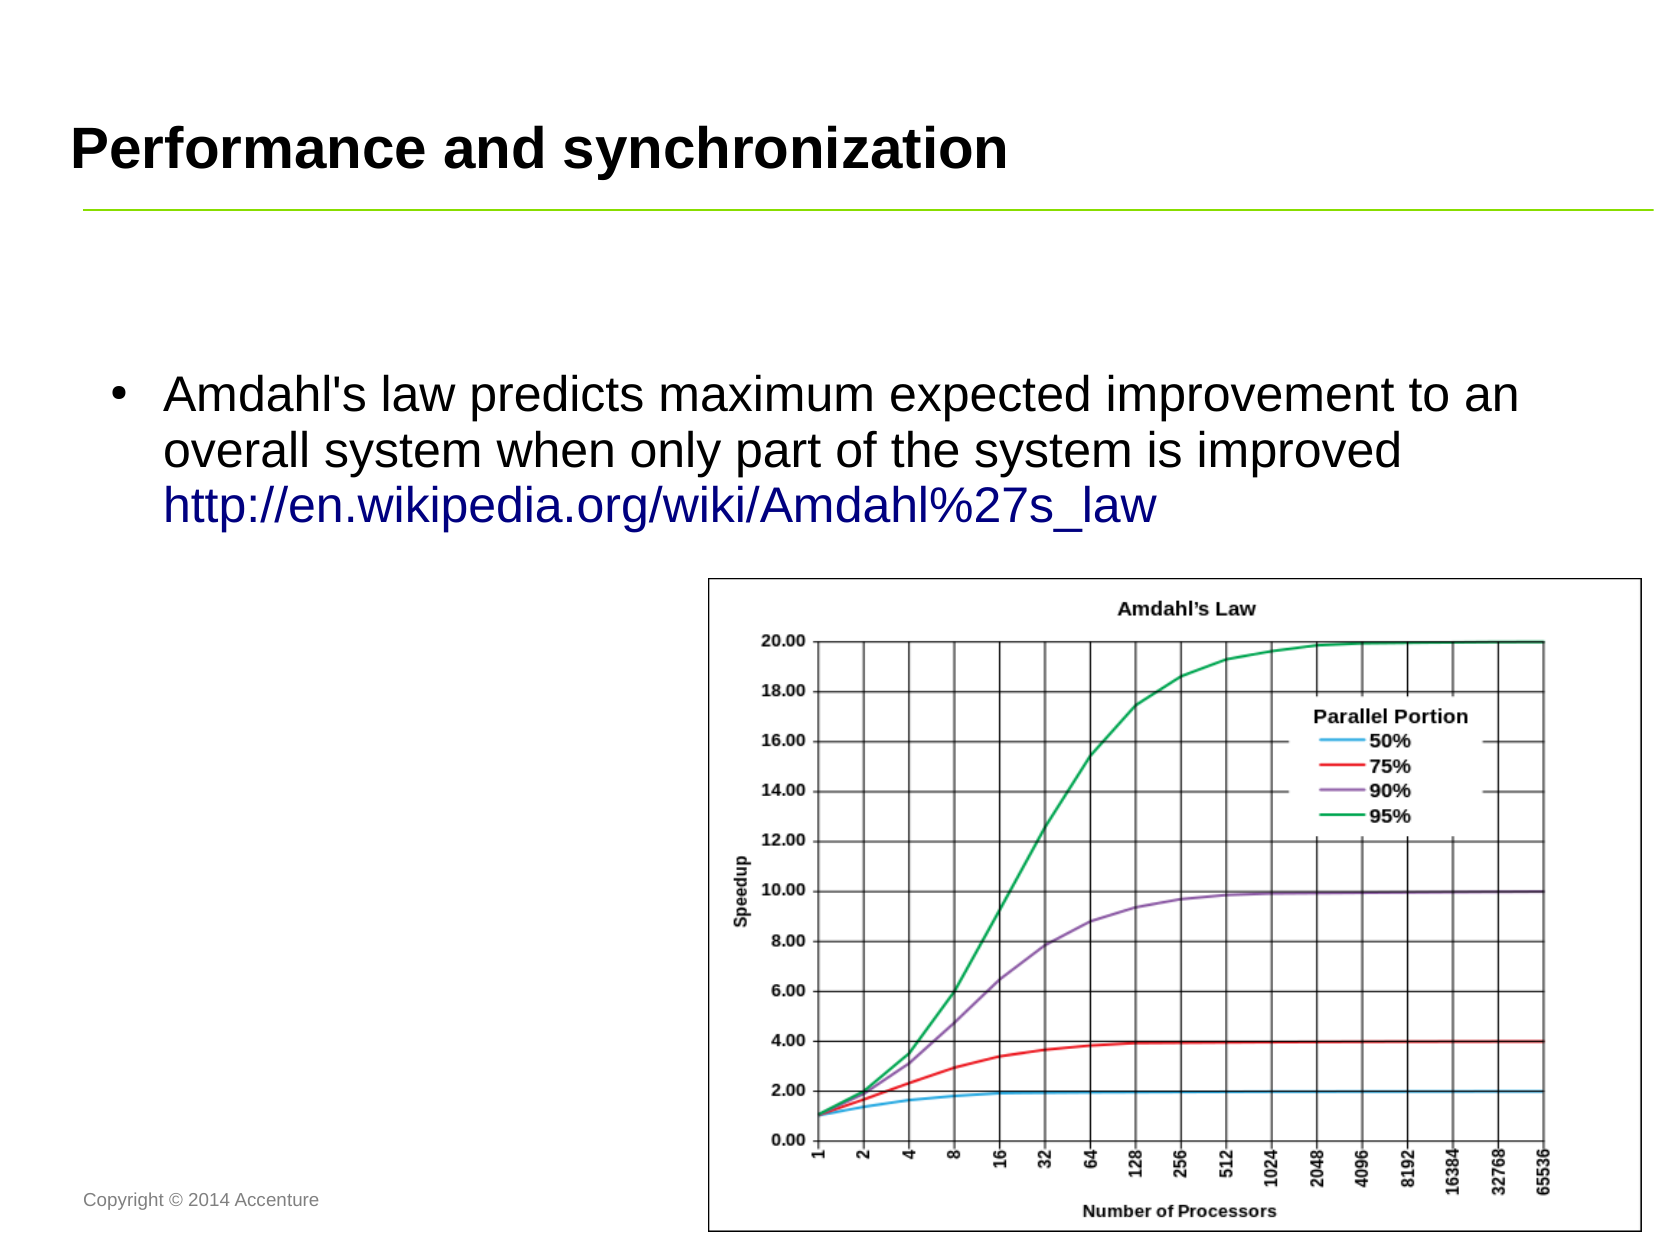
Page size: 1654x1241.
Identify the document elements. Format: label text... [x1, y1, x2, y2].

list Amdahl's law predicts maximum expected improvement to an overall system when only part of the system is improved http://en.wikipedia.org/wiki/Amdahl%27s_law [92, 366, 1548, 780]
title Performance and synchronization [70, 71, 1654, 225]
picture [708, 578, 1642, 1232]
